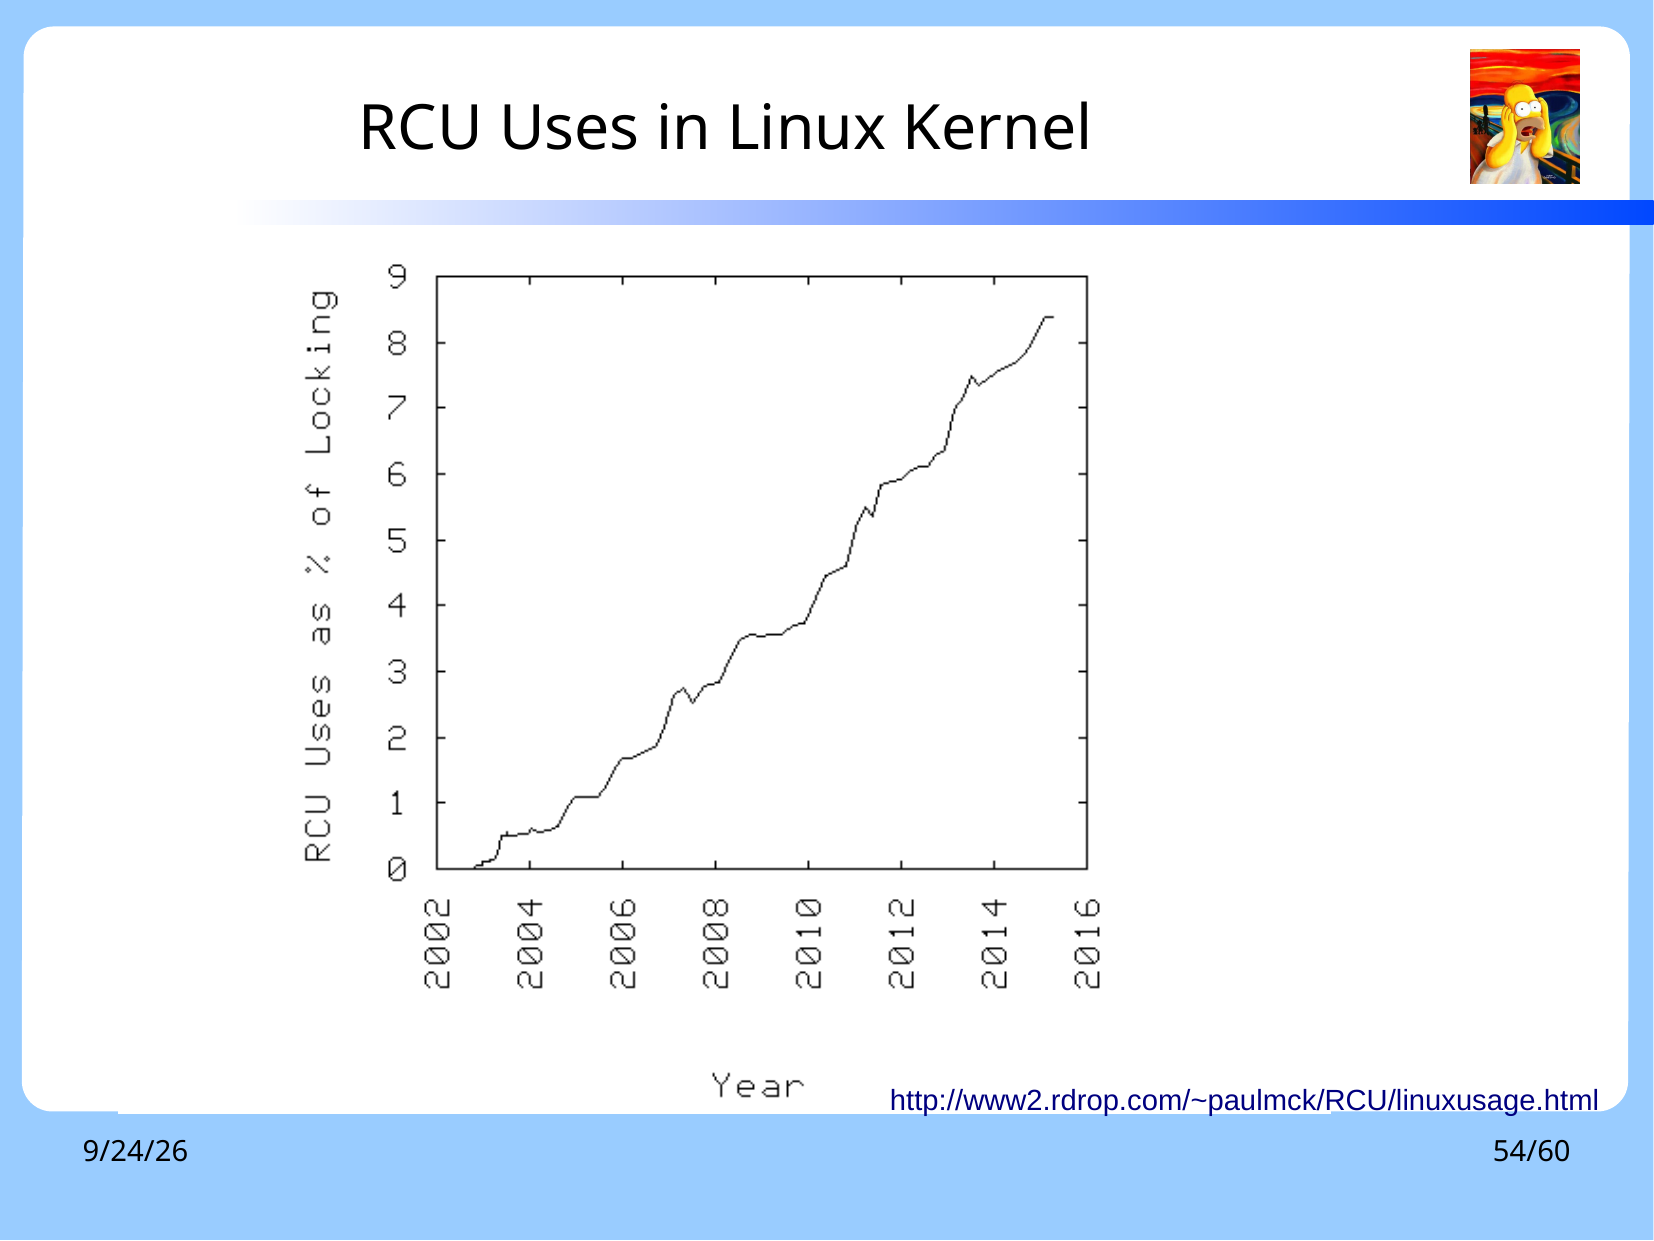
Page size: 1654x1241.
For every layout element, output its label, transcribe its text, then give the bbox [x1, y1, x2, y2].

text_box http://www2.rdrop.com/~paulmck/RCU/linuxusage.html [874, 1076, 1625, 1125]
picture [1470, 49, 1580, 184]
title RCU Uses in Linux Kernel [82, 49, 1371, 201]
picture [118, 228, 1331, 1114]
